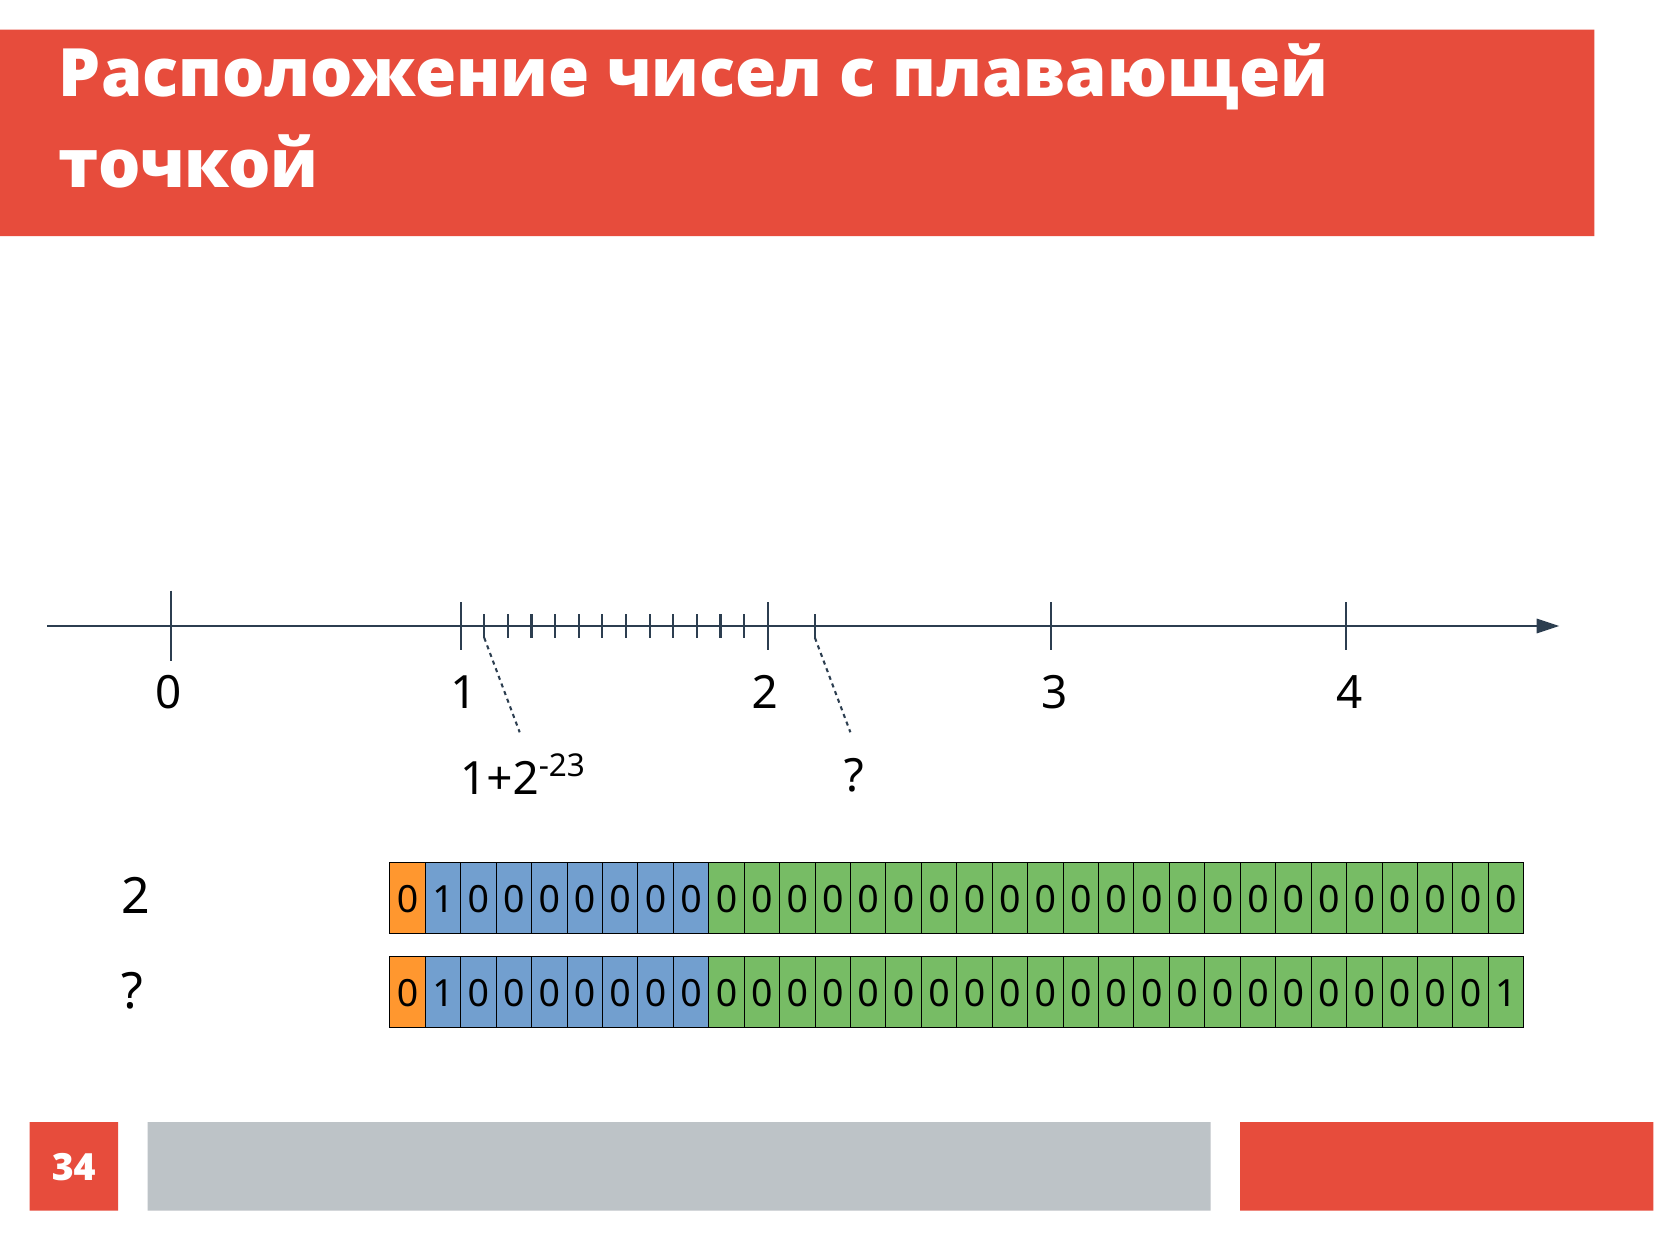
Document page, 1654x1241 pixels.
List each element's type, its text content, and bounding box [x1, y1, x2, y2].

text_box 1 [437, 661, 491, 721]
text_box 0 [531, 862, 567, 934]
text_box 0 [779, 956, 815, 1028]
text_box 0 [1098, 862, 1133, 934]
text_box 0 [460, 862, 496, 934]
text_box 0 [389, 862, 426, 934]
text_box 0 [1098, 956, 1133, 1028]
text_box 0 [885, 862, 921, 934]
text_box 0 [815, 956, 850, 1028]
text_box 0 [956, 956, 992, 1028]
text_box 4 [1322, 661, 1376, 721]
text_box 0 [1452, 862, 1488, 934]
text_box 0 [921, 956, 956, 1028]
text_box 0 [1063, 862, 1098, 934]
text_box 0 [1027, 862, 1063, 934]
text_box 0 [531, 956, 567, 1028]
text_box 0 [709, 956, 744, 1028]
text_box 0 [1311, 956, 1346, 1028]
text_box 0 [673, 862, 709, 934]
text_box 0 [1133, 956, 1169, 1028]
text_box 0 [921, 862, 956, 934]
text_box 0 [885, 956, 921, 1028]
text_box 0 [709, 862, 744, 934]
text_box ? [106, 956, 390, 1022]
text_box 0 [1417, 956, 1452, 1028]
title Расположение чисел с плавающей точкой [59, 59, 1595, 207]
text_box 0 [602, 862, 637, 934]
text_box 0 [1027, 956, 1063, 1028]
text_box 0 [460, 956, 496, 1028]
text_box 0 [850, 862, 885, 934]
text_box 0 [141, 661, 195, 721]
text_box 0 [850, 956, 885, 1028]
text_box 0 [1063, 956, 1098, 1028]
text_box 0 [1169, 862, 1204, 934]
text_box 0 [1204, 862, 1240, 934]
text_box 0 [992, 956, 1027, 1028]
text_box 0 [567, 956, 602, 1028]
text_box 3 [1027, 661, 1081, 721]
text_box 0 [779, 862, 815, 934]
text_box 0 [567, 862, 602, 934]
text_box 0 [1346, 862, 1382, 934]
text_box 0 [1488, 862, 1524, 934]
text_box 0 [1133, 862, 1169, 934]
text_box 1 [426, 956, 460, 1028]
text_box 0 [1346, 956, 1382, 1028]
text_box 0 [744, 862, 779, 934]
text_box 0 [1240, 862, 1275, 934]
text_box 0 [1417, 862, 1452, 934]
text_box 0 [1169, 956, 1204, 1028]
text_box 1 [426, 862, 460, 934]
text_box 0 [956, 862, 992, 934]
text_box 0 [992, 862, 1027, 934]
text_box 0 [1275, 956, 1311, 1028]
text_box 1 [1488, 956, 1524, 1028]
text_box 0 [1240, 956, 1275, 1028]
text_box ? [826, 744, 881, 804]
text_box 0 [1382, 956, 1417, 1028]
text_box 1+2-23 [496, 744, 550, 804]
text_box 2 [106, 862, 390, 928]
text_box 2 [738, 661, 792, 721]
text_box 0 [389, 956, 426, 1028]
text_box 0 [496, 862, 531, 934]
text_box 0 [1275, 862, 1311, 934]
text_box 0 [1452, 956, 1488, 1028]
text_box 0 [1382, 862, 1417, 934]
text_box 0 [815, 862, 850, 934]
text_box 0 [637, 862, 673, 934]
text_box 0 [744, 956, 779, 1028]
text_box 0 [673, 956, 709, 1028]
text_box 0 [602, 956, 637, 1028]
text_box 0 [1204, 956, 1240, 1028]
text_box 0 [496, 956, 531, 1028]
text_box 0 [637, 956, 673, 1028]
text_box 0 [1311, 862, 1346, 934]
